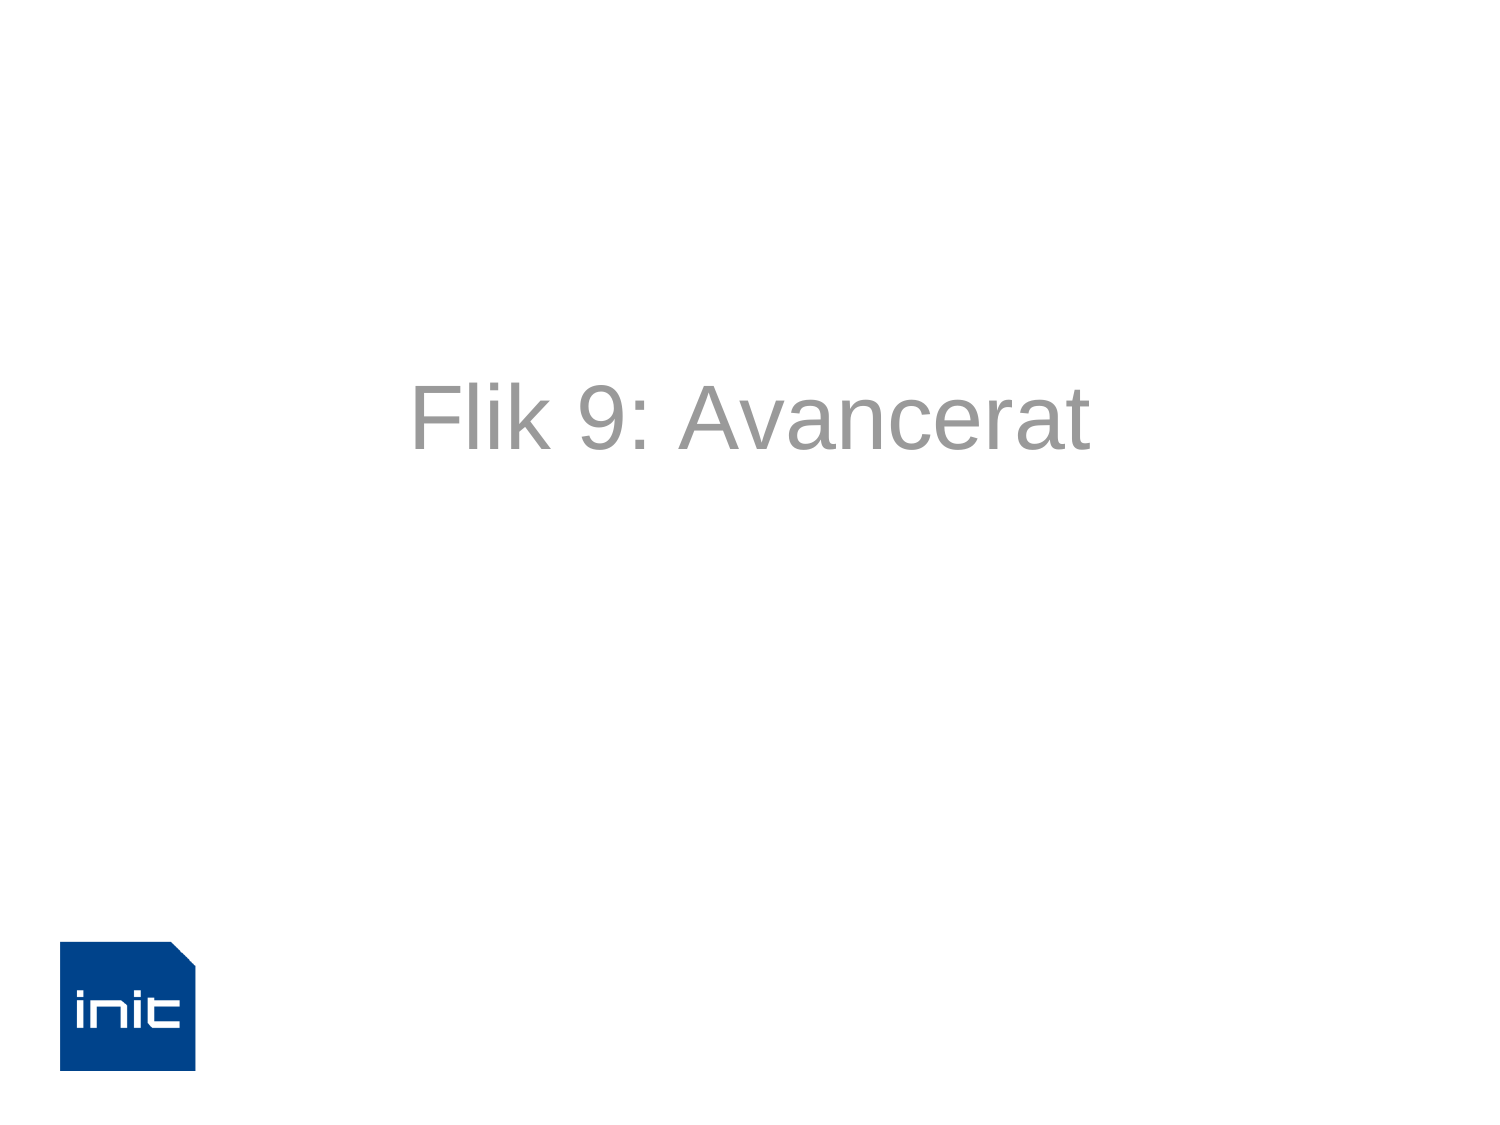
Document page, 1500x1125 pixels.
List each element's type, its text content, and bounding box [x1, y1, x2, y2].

text_box Flik 9: Avancerat [150, 187, 1351, 476]
picture [60, 941, 196, 1071]
